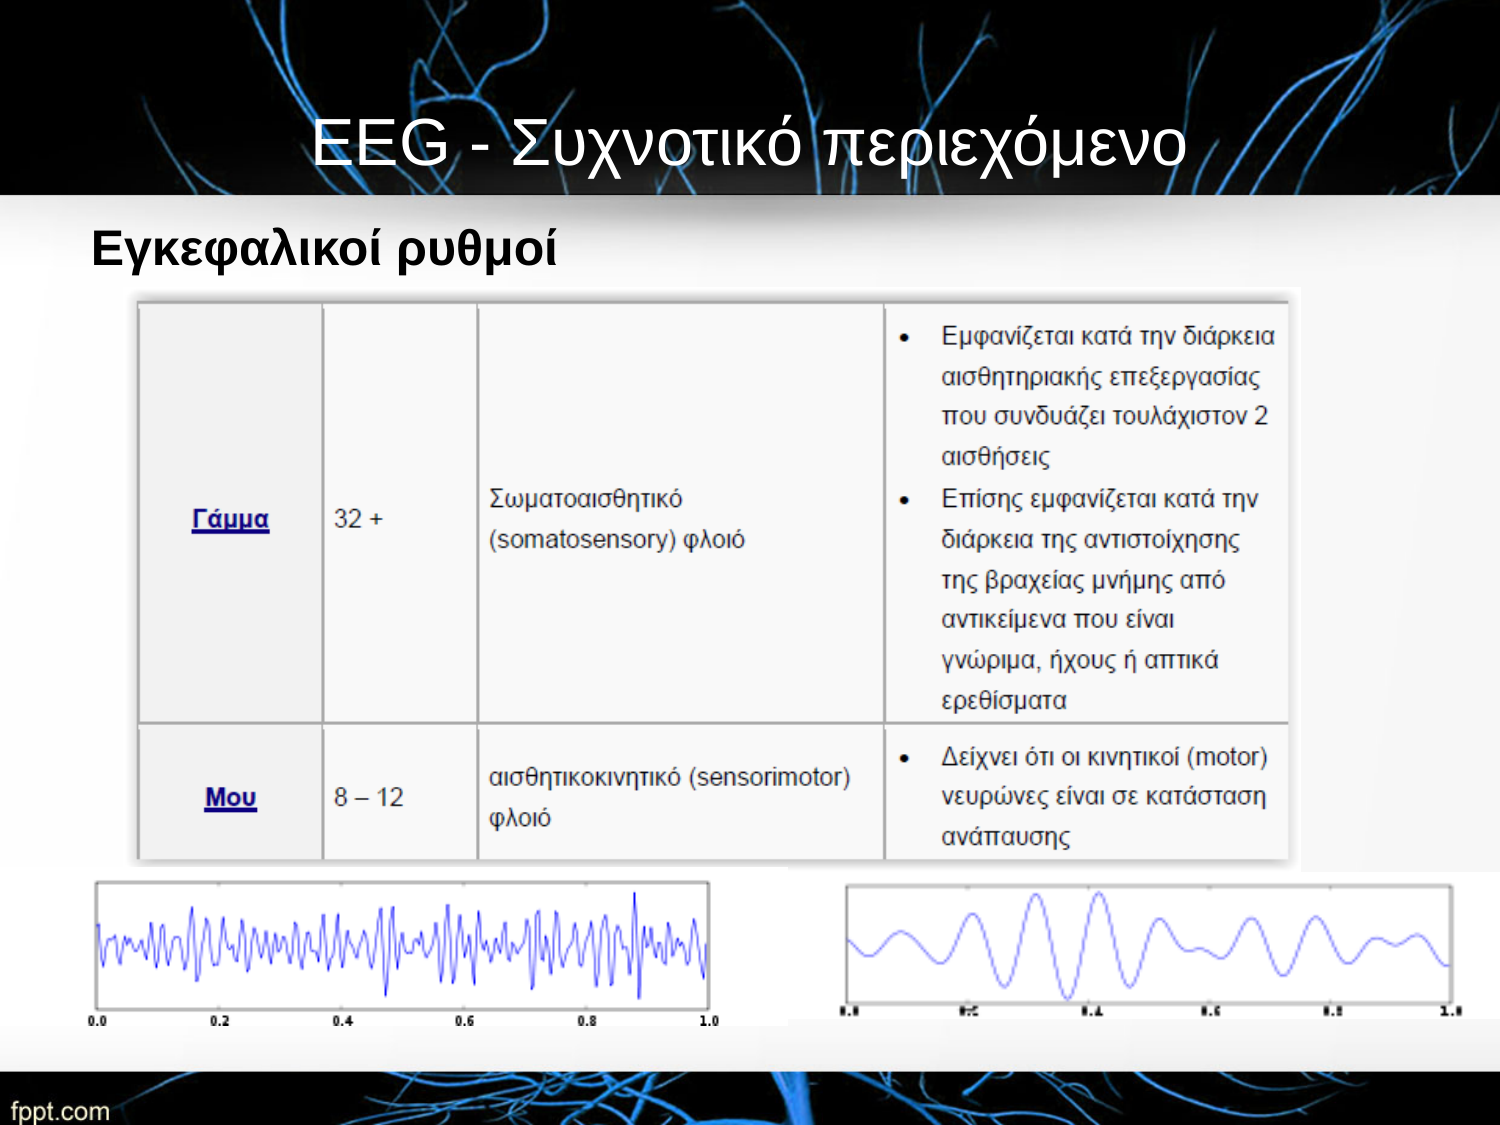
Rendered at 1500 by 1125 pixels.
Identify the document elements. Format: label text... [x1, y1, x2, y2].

list Εγκεφαλικοί ρυθμοί [75, 208, 1426, 872]
picture [0, 0, 1500, 1125]
title EEG - Συχνοτικό περιεχόμενο [75, 45, 1425, 208]
